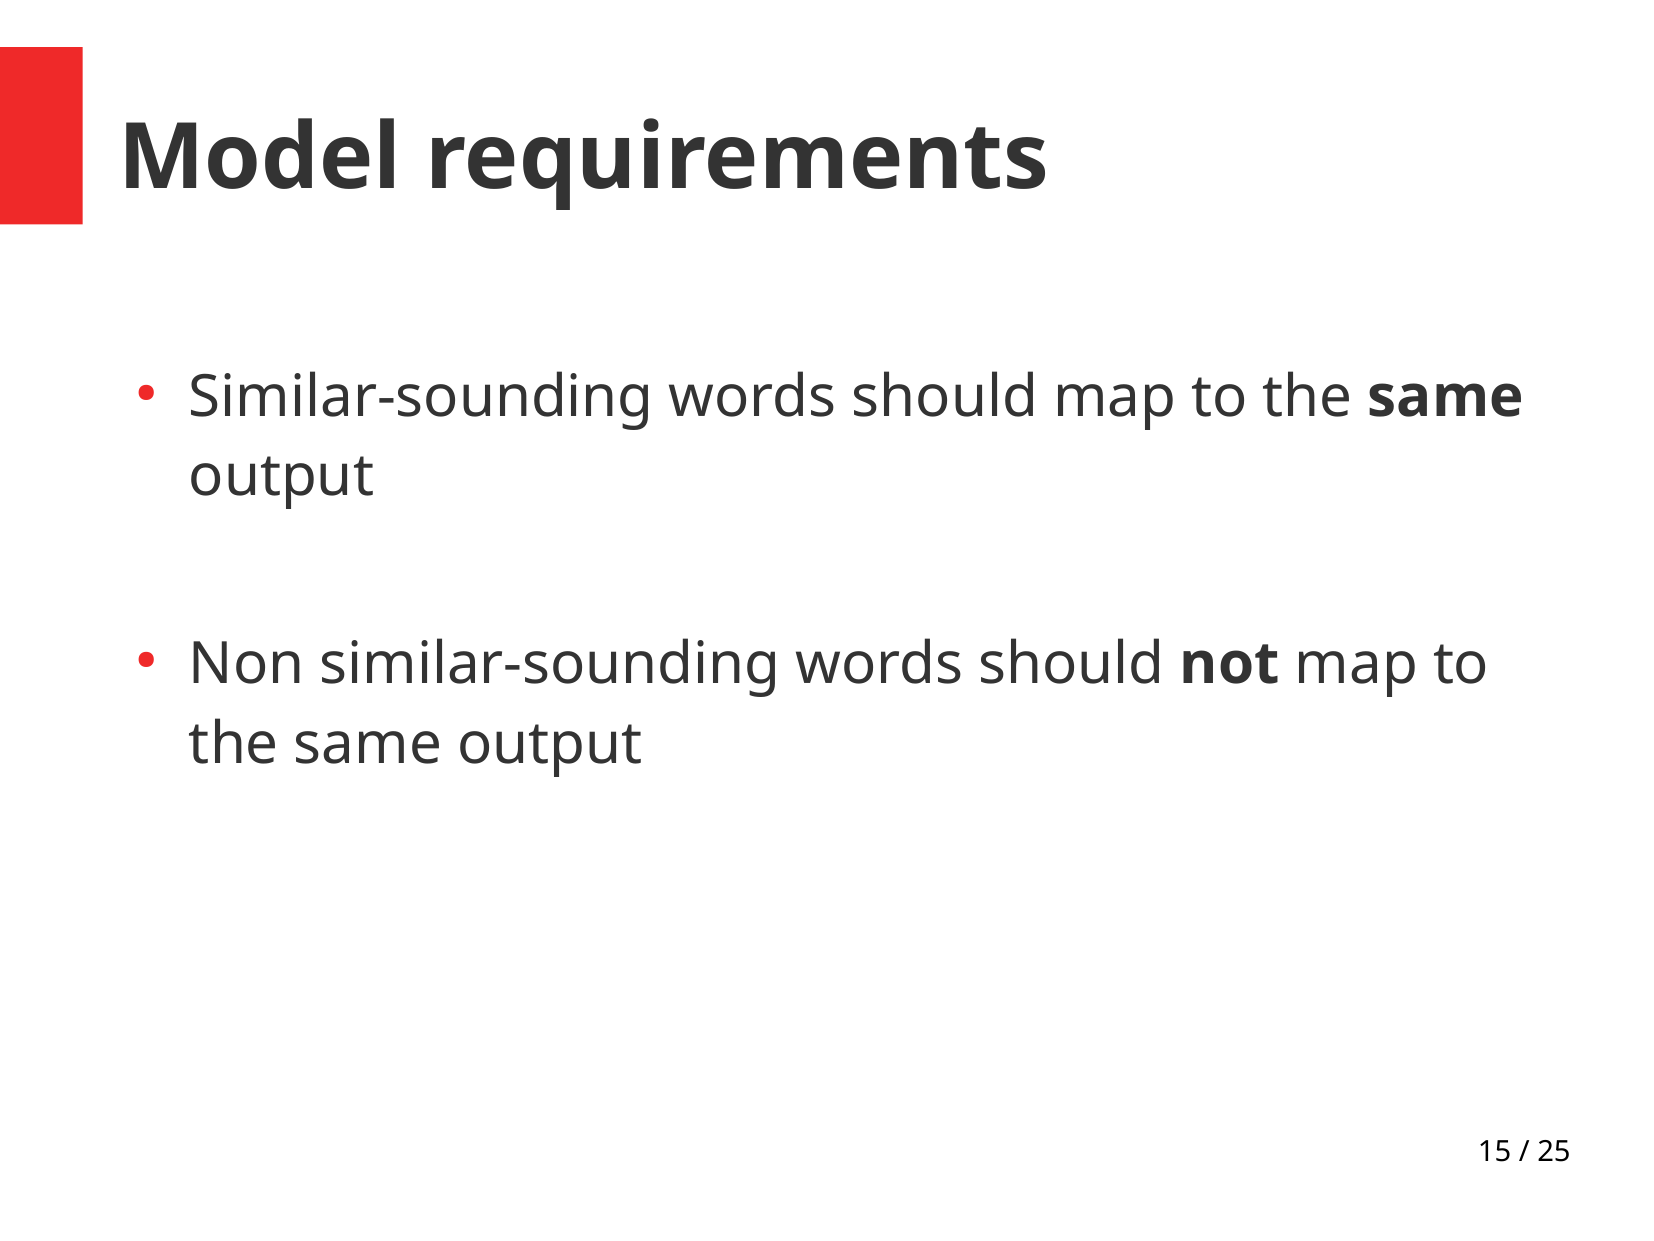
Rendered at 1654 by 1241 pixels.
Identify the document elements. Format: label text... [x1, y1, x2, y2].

title Model requirements [118, 49, 1571, 257]
list Similar-sounding words should map to the same output Non similar-sounding words should not map to the same output [118, 354, 1536, 1074]
